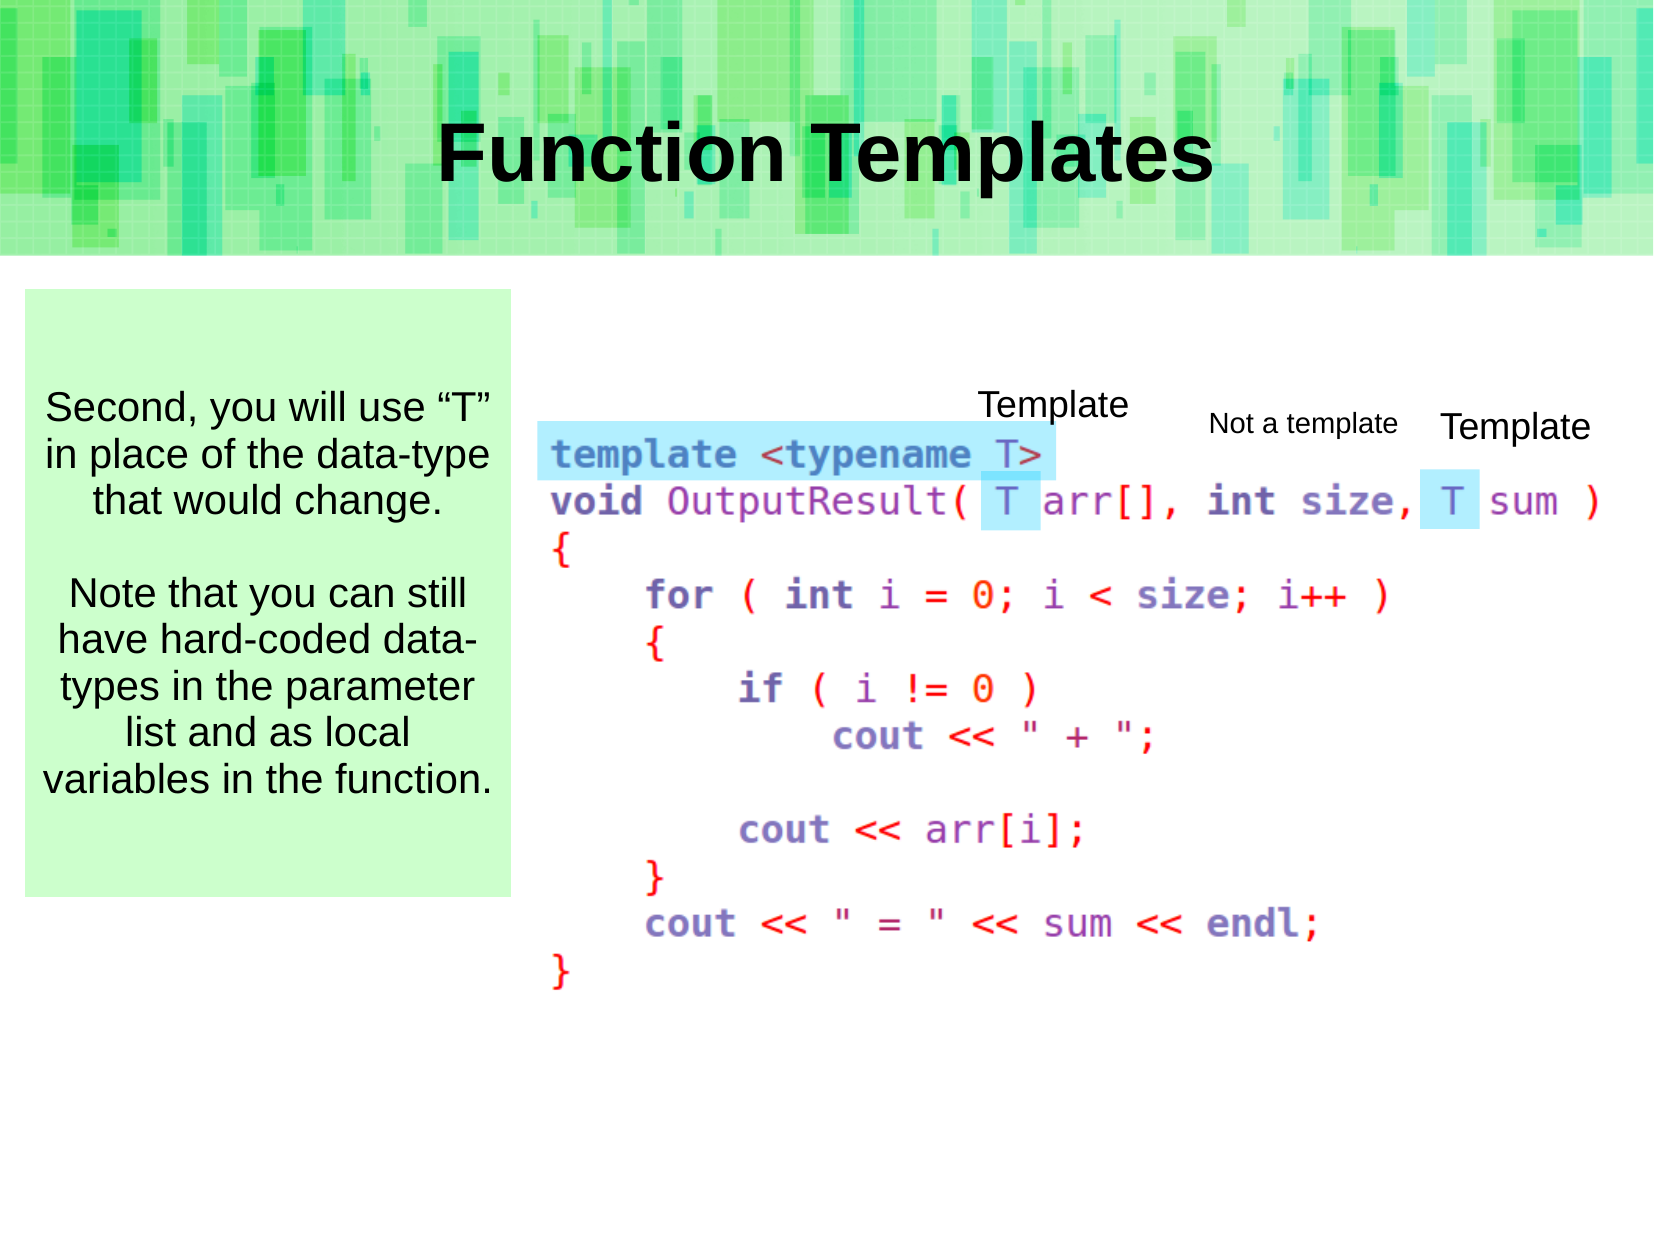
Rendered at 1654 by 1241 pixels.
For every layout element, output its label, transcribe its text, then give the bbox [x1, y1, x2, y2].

text_box [537, 421, 1057, 531]
text_box Template [1425, 398, 1636, 456]
picture [0, 0, 1654, 1241]
title Function Templates [82, 49, 1571, 257]
text_box [1420, 469, 1480, 529]
text_box Template [962, 376, 1174, 434]
text_box Second, you will use “T” in place of the data-type that would change. Note that you can still have hard-coded data-types in the parameter list and as local variables in the function. [25, 289, 511, 897]
text_box Not a template [1193, 400, 1436, 451]
